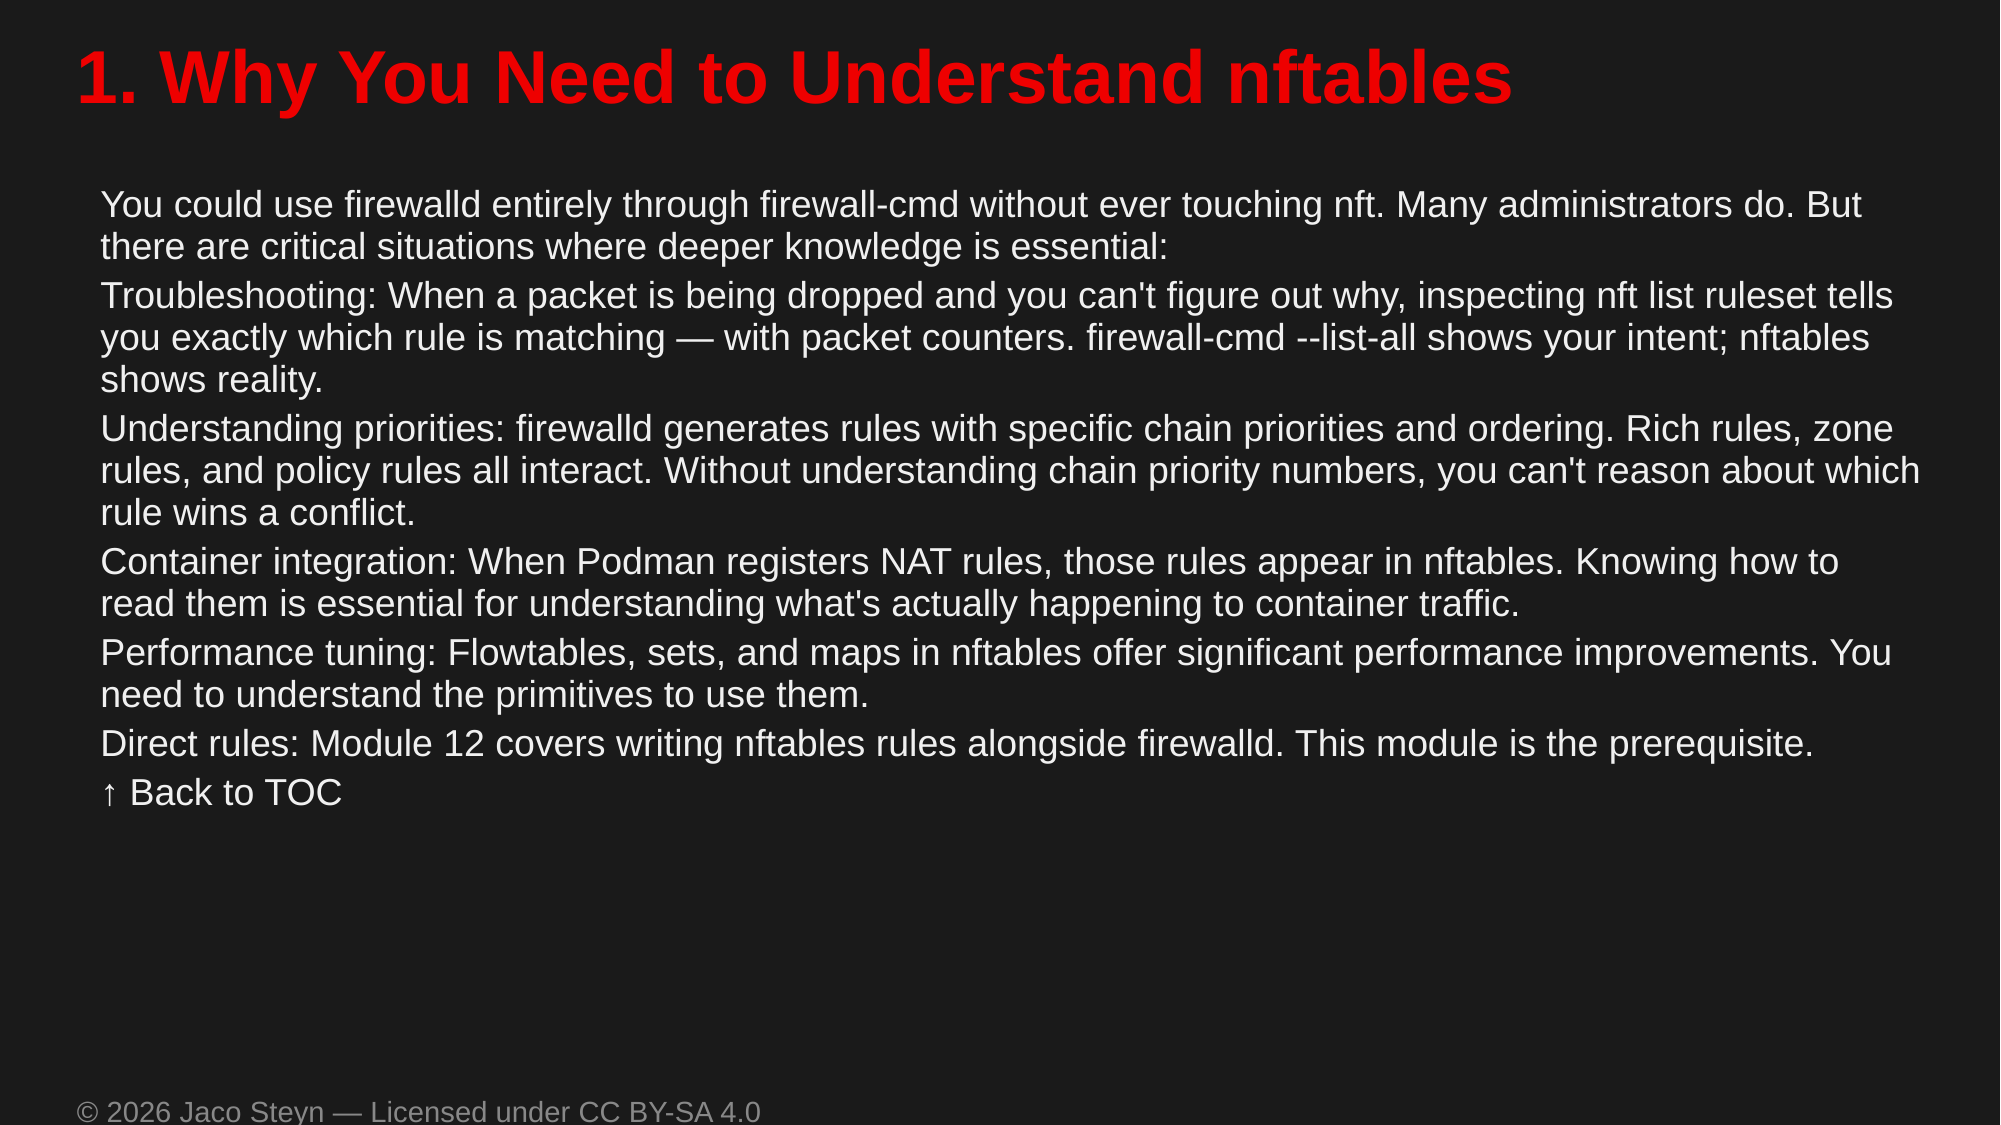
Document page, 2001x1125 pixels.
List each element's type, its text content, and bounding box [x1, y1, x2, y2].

text_box 1. Why You Need to Understand nftables [59, 23, 1942, 154]
text_box You could use firewalld entirely through firewall-cmd without ever touching nft. Many administrators do. But there are critical situations where deeper knowledge is essential: Troubleshooting: When a packet is being dropped and you can't figure out why, inspecting nft list ruleset tells you exactly which rule is matching — with packet counters. firewall-cmd --list-all shows your intent; nftables shows reality. Understanding priorities: firewalld generates rules with specific chain priorities and ordering. Rich rules, zone rules, and policy rules all interact. Without understanding chain priority numbers, you can't reason about which rule wins a conflict. Container integration: When Podman registers NAT rules, those rules appear in nftables. Knowing how to read them is essential for understanding what's actually happening to container traffic. Performance tuning: Flowtables, sets, and maps in nftables offer significant performance improvements. You need to understand the primitives to use them. Direct rules: Module 12 covers writing nftables rules alongside firewalld. This module is the prerequisite. ↑ Back to TOC [59, 171, 1942, 1083]
text_box © 2026 Jaco Steyn — Licensed under CC BY-SA 4.0 [59, 1083, 1942, 1120]
